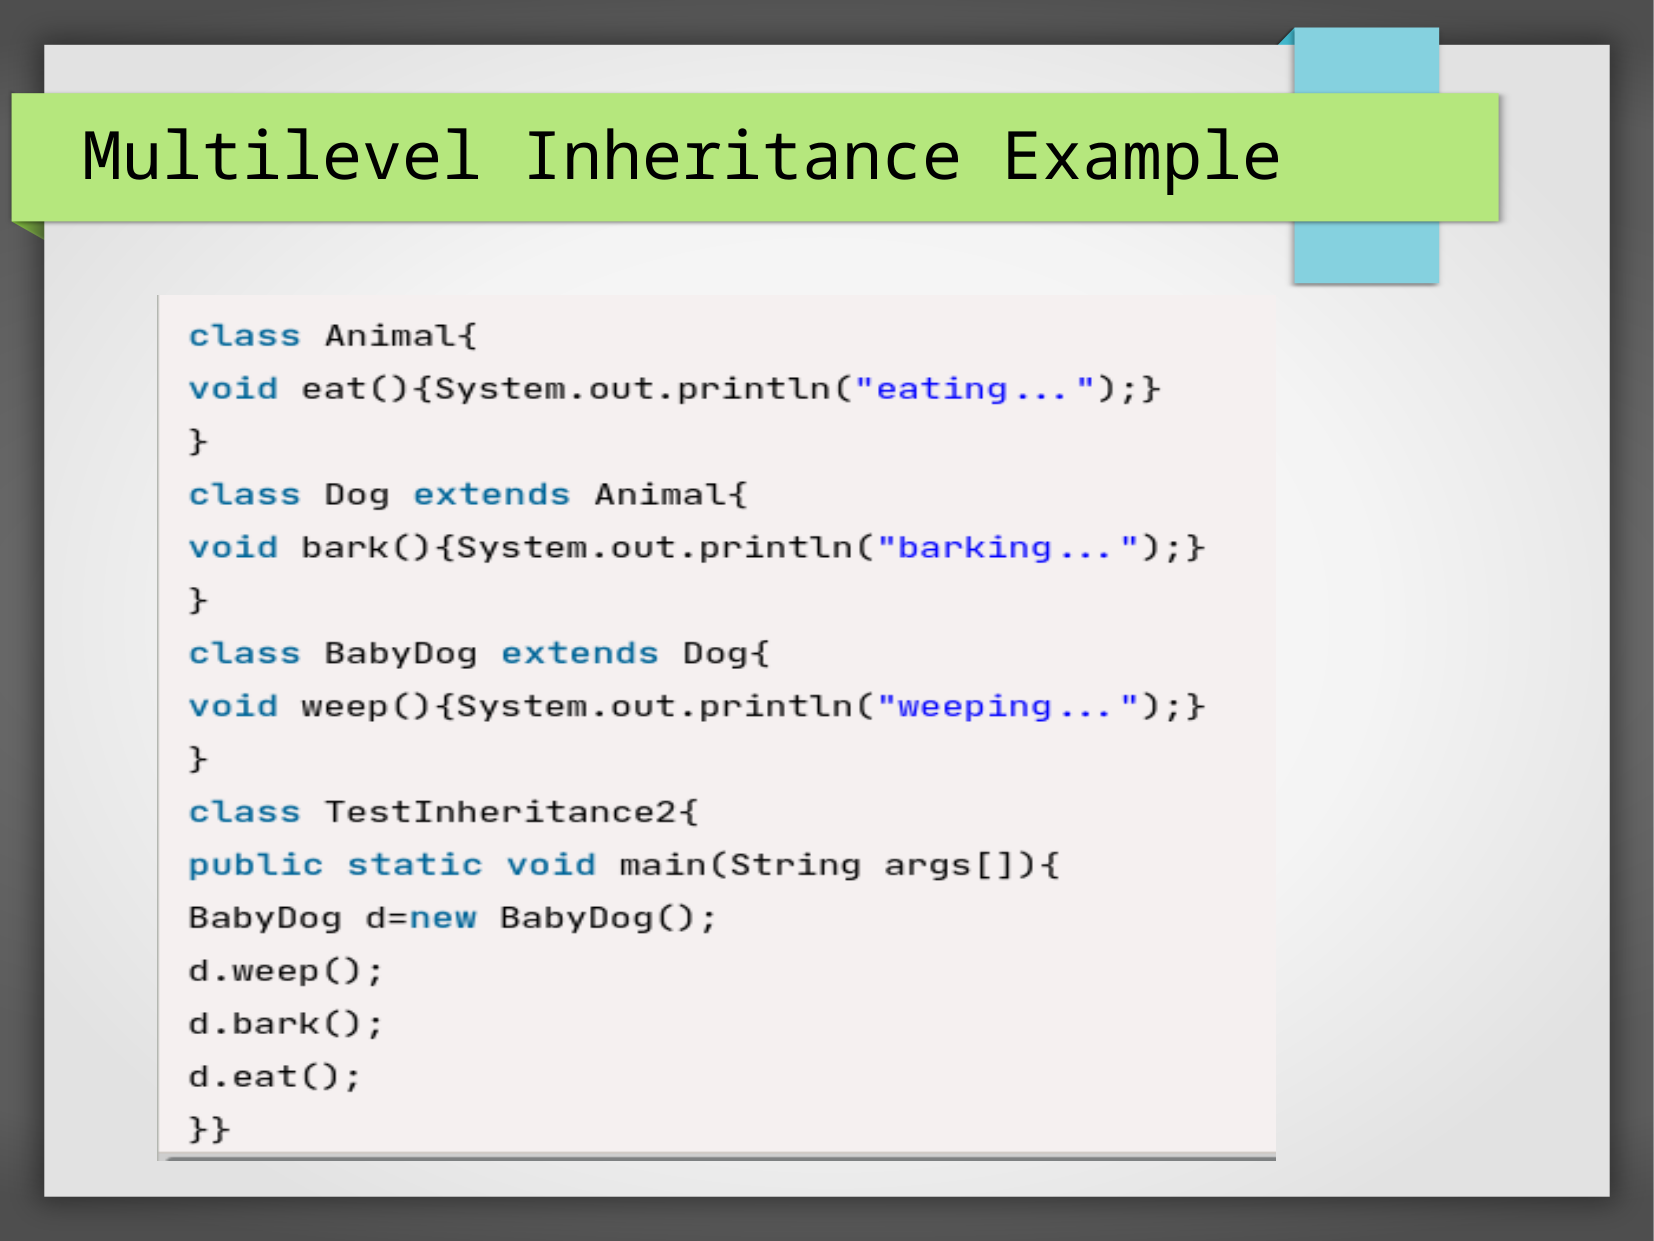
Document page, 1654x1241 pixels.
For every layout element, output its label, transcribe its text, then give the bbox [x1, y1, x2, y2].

picture [0, 0, 1654, 1241]
title Multilevel Inheritance Example [82, 71, 1465, 237]
